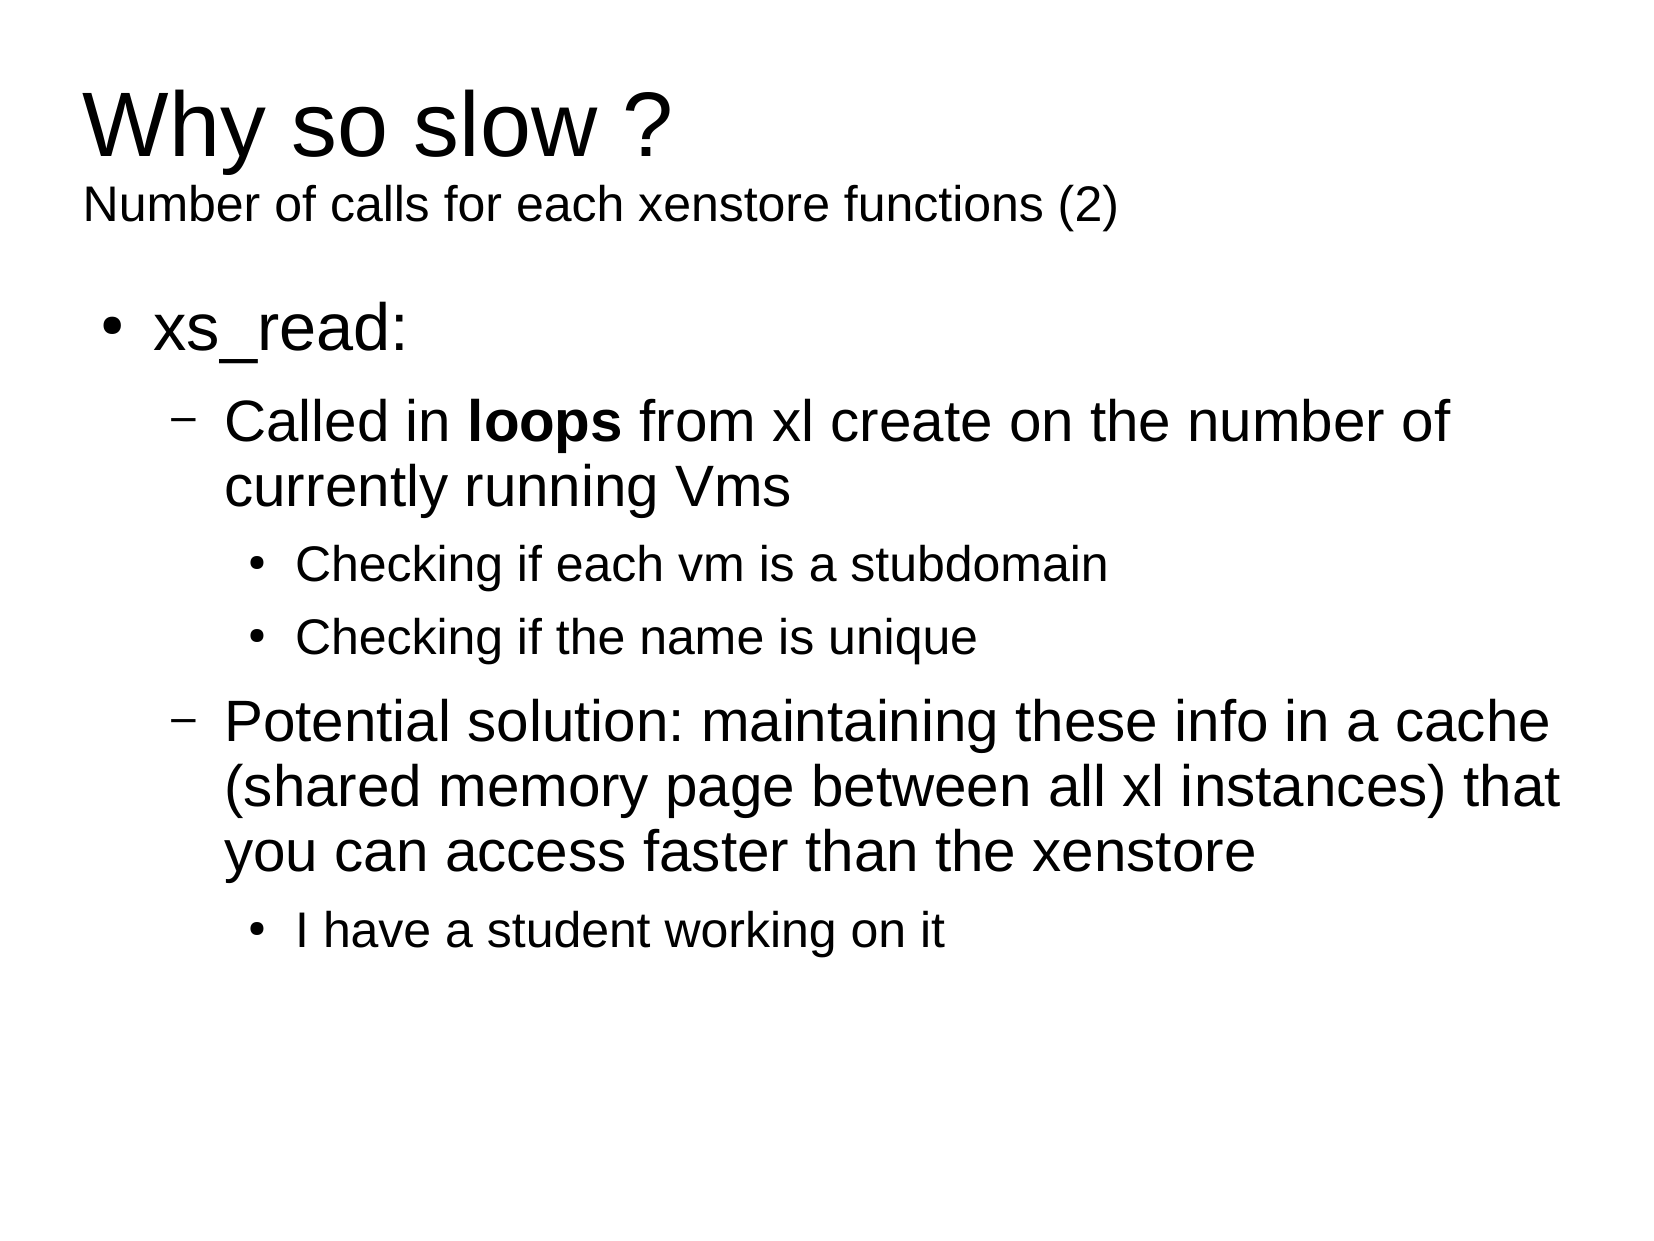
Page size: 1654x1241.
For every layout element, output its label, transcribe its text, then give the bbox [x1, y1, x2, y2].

title Why so slow ? Number of calls for each xenstore functions (2) [82, 49, 1571, 257]
list xs_read: Called in loops from xl create on the number of currently running Vms Checking if each vm is a stubdomain Checking if the name is unique Potential solution: maintaining these info in a cache (shared memory page between all xl instances) that you can access faster than the xenstore I have a student working on it [82, 290, 1571, 1010]
